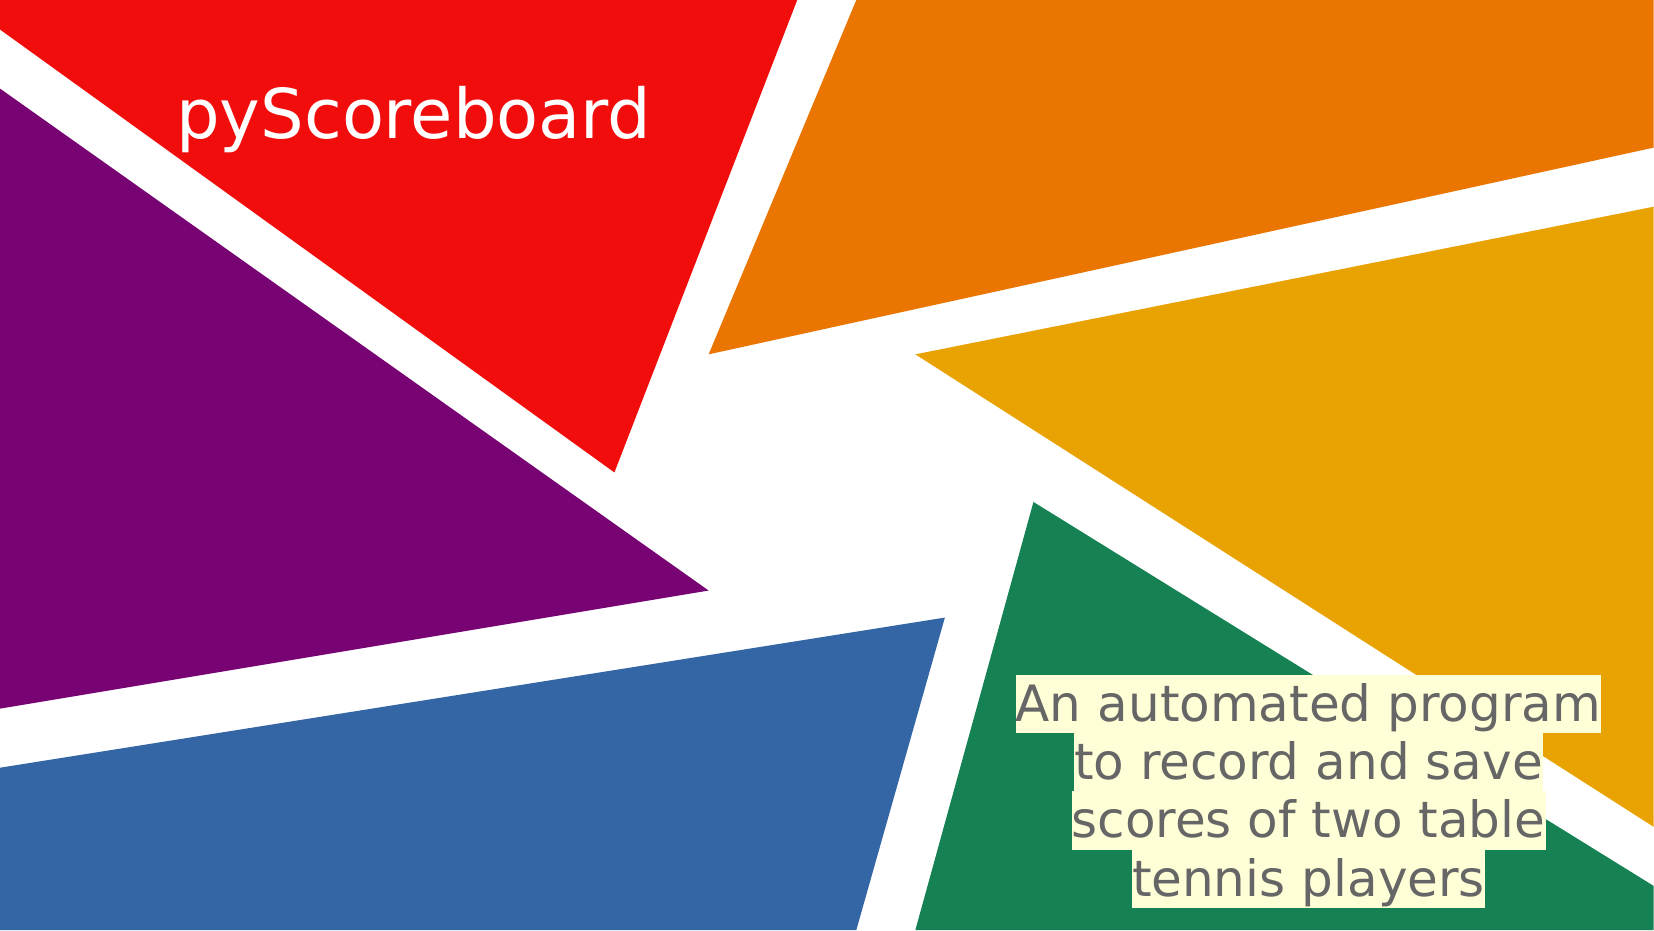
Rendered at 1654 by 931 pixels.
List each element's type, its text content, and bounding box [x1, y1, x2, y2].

subtitle An automated program to record and save scores of two table tennis players [1004, 675, 1613, 908]
title pyScoreboard [82, 37, 746, 193]
